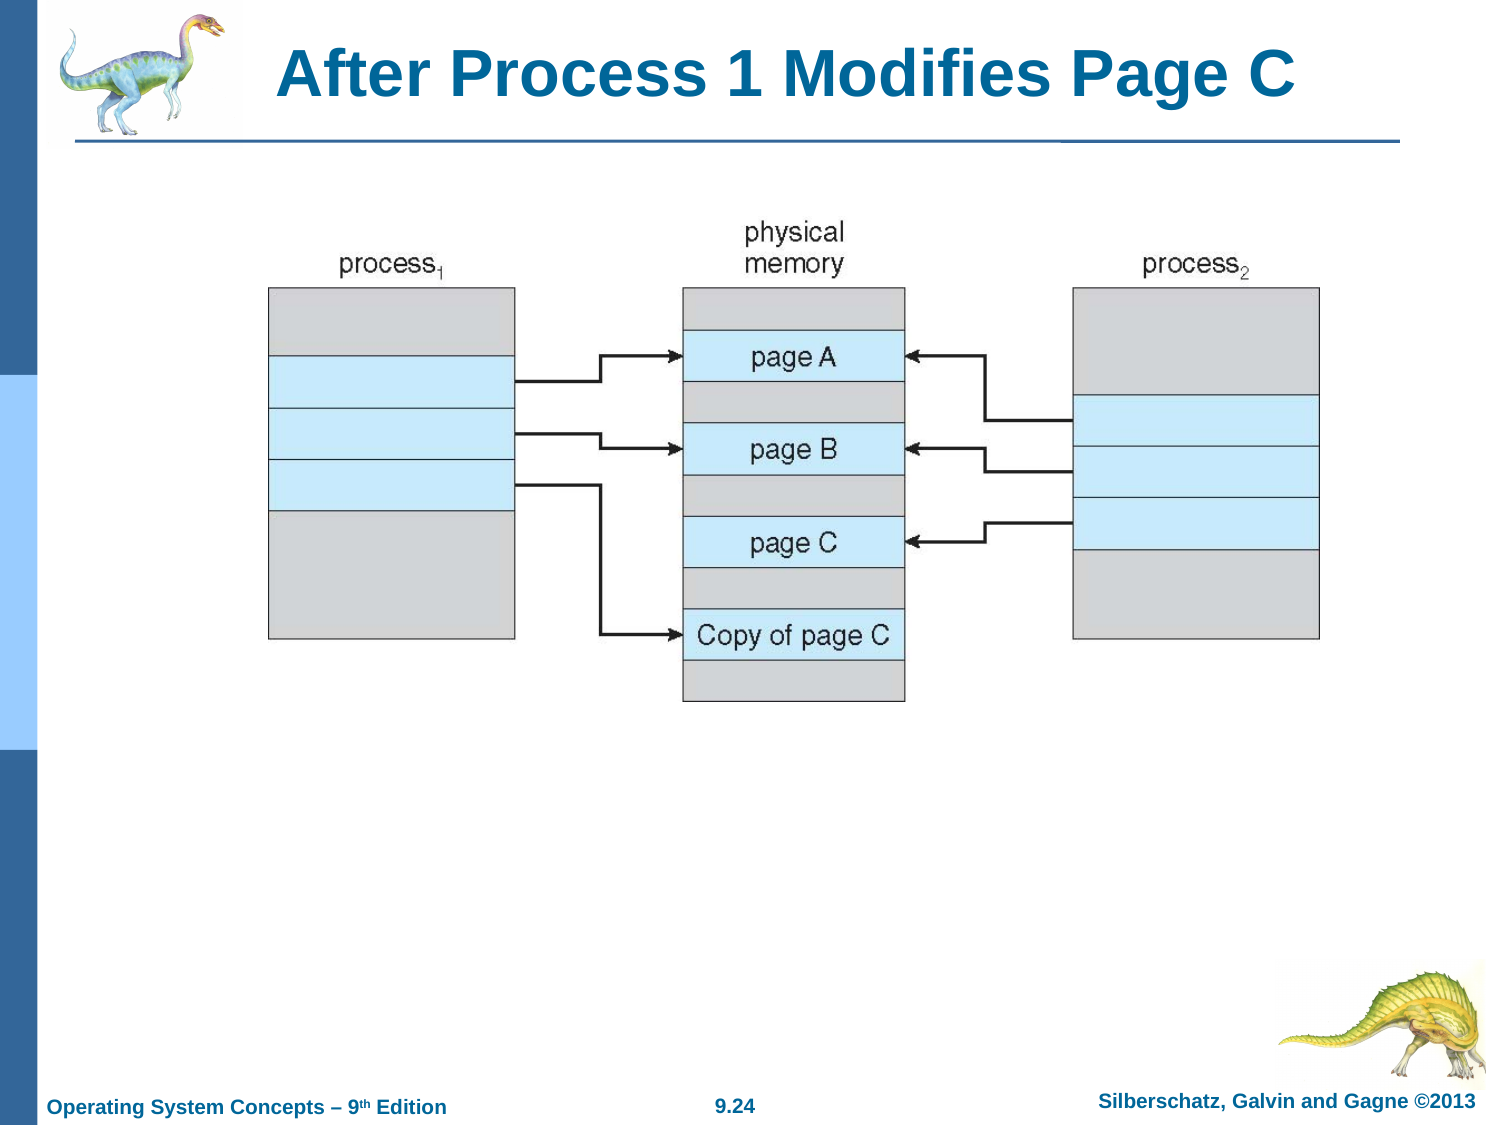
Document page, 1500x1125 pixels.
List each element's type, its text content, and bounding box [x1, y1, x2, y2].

title After Process 1 Modifies Page C [145, 22, 1428, 118]
picture [268, 216, 1320, 702]
picture [46, 0, 243, 149]
picture [1275, 959, 1486, 1090]
